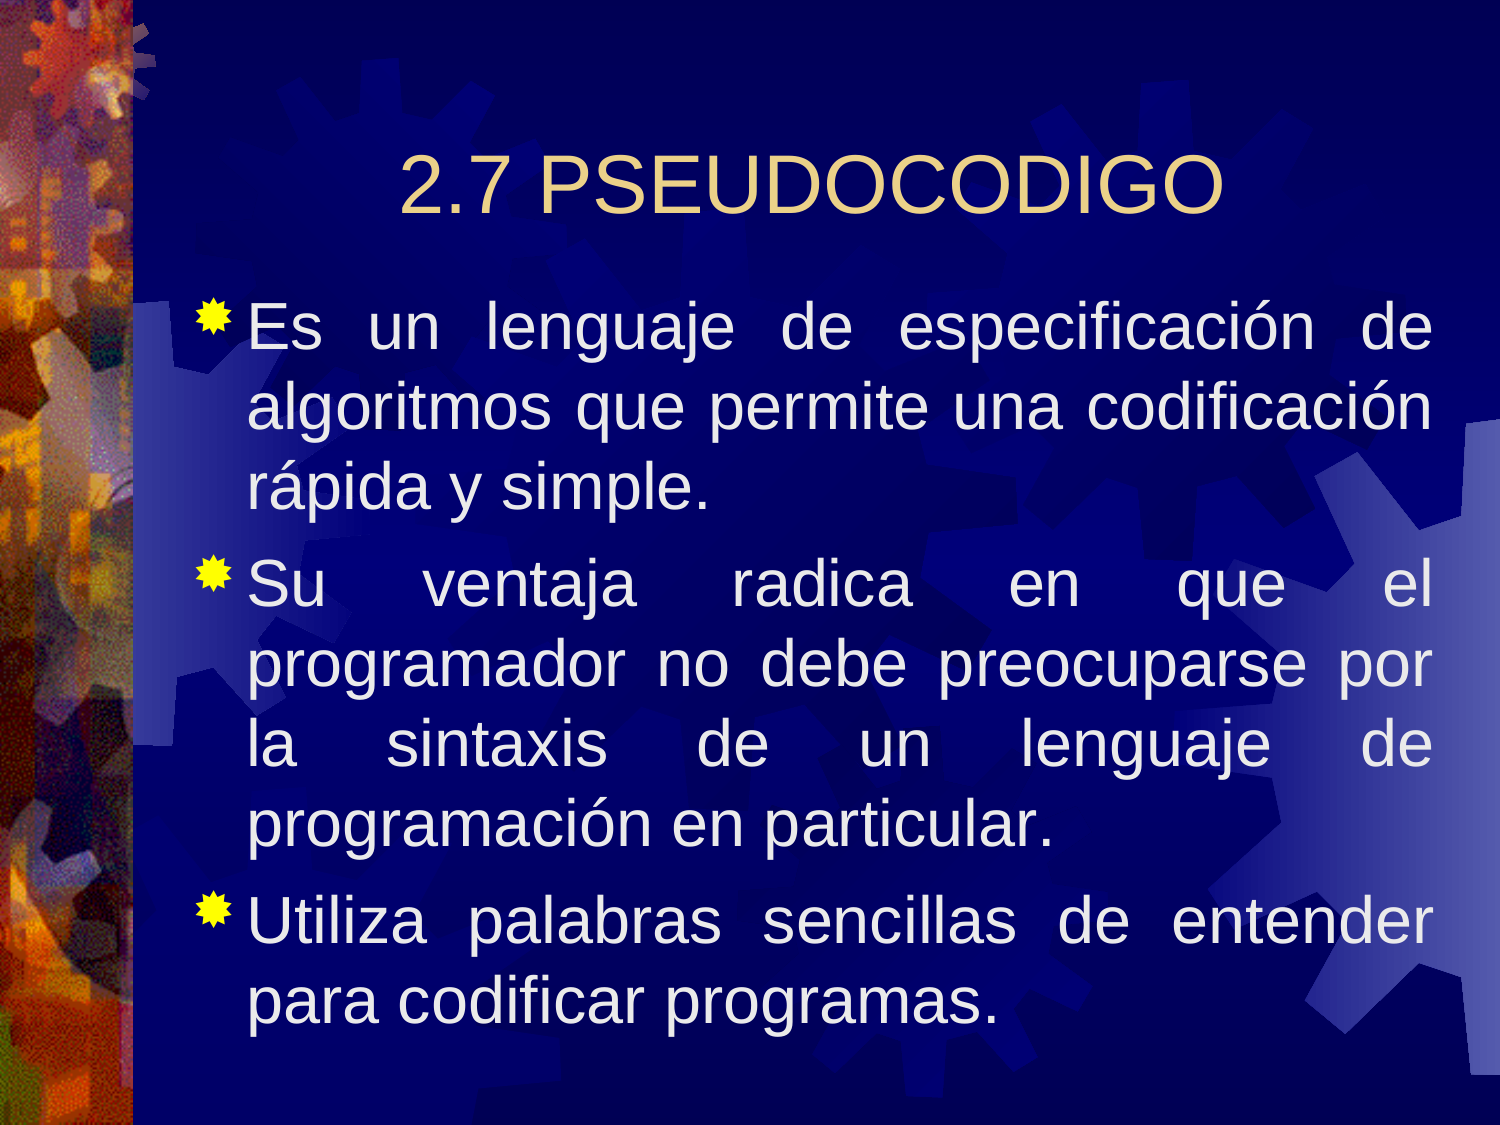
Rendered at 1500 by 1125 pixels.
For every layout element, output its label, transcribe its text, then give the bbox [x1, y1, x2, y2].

picture [0, 0, 133, 1125]
title 2.7 PSEUDOCODIGO [174, 49, 1450, 238]
list Es un lenguaje de especificación de algoritmos que permite una codificación rápida y simple. Su ventaja radica en que el programador no debe preocuparse por la sintaxis de un lenguaje de programación en particular. Utiliza palabras sencillas de entender para codificar programas. [174, 274, 1450, 1063]
